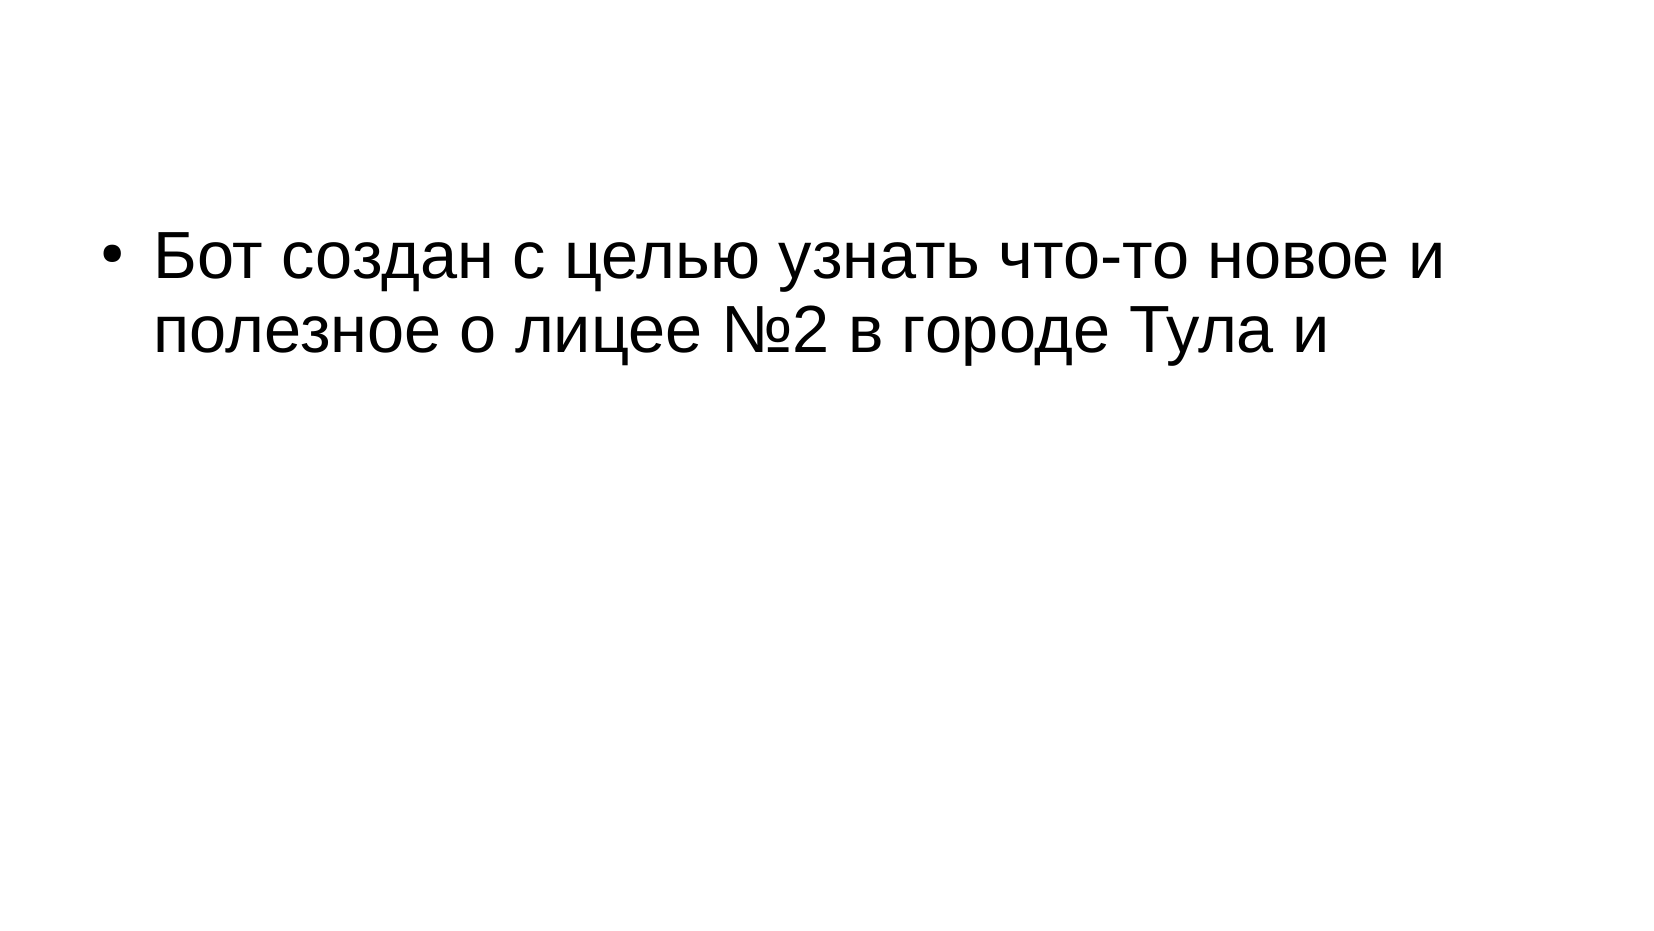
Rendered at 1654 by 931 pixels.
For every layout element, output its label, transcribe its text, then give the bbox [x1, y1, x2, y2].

list Бот создан с целью узнать что-то новое и полезное о лицее №2 в городе Тула и [82, 217, 1571, 758]
